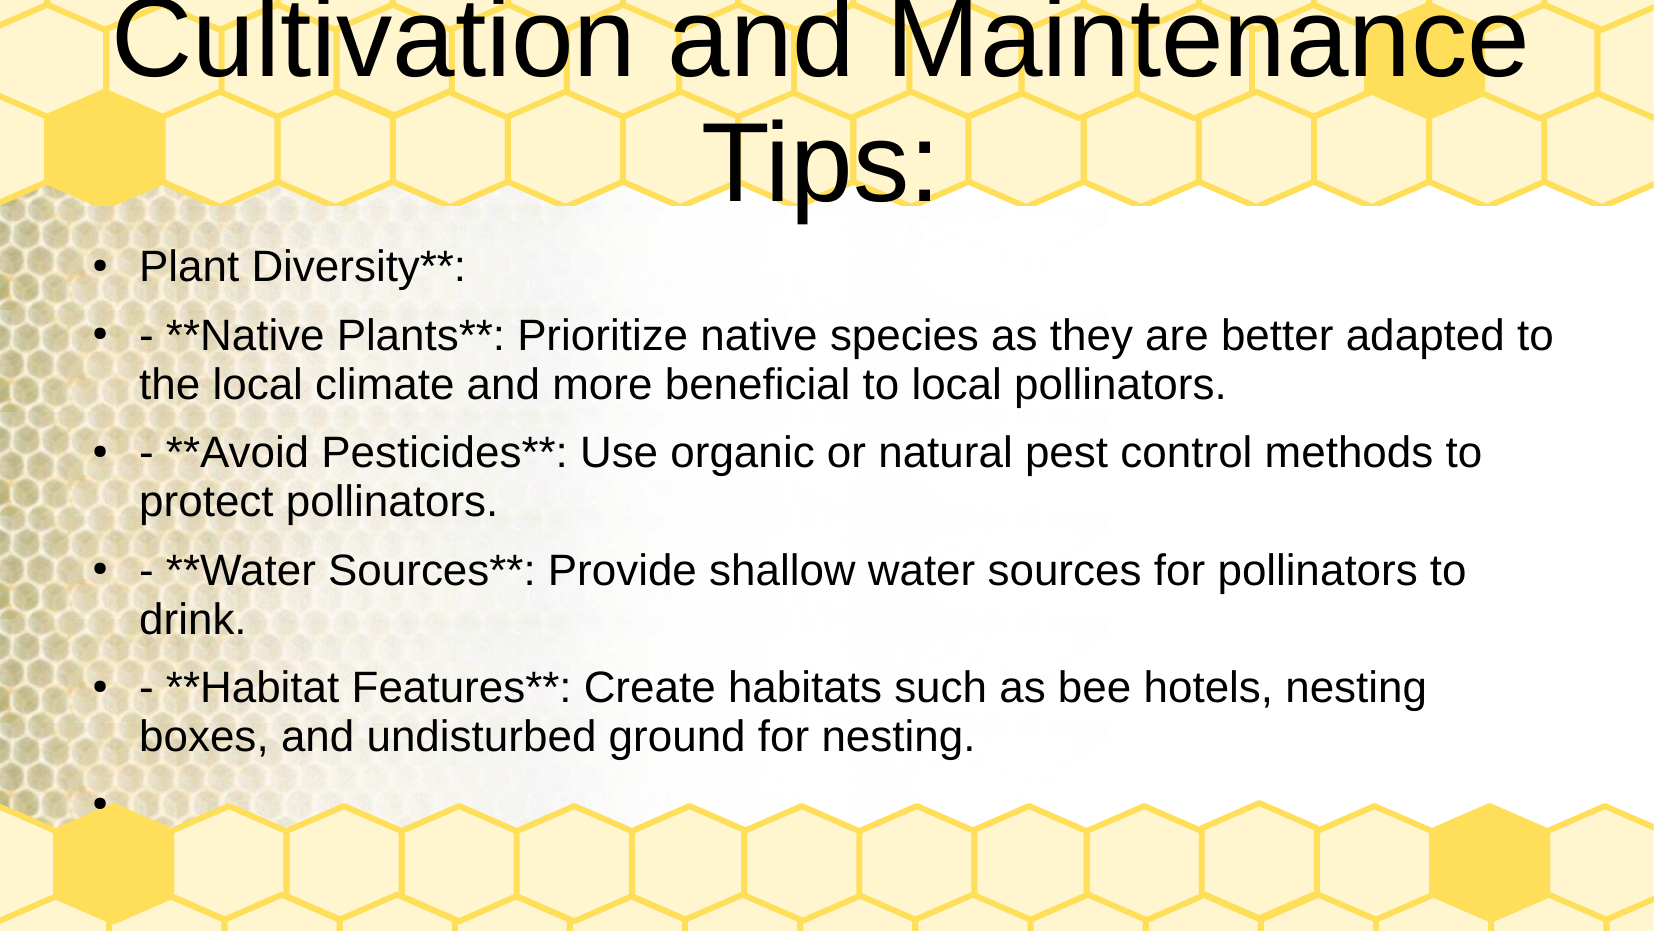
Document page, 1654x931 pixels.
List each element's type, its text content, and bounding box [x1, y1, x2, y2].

title Cultivation and Maintenance Tips: [76, 0, 1565, 226]
list Plant Diversity**: - **Native Plants**: Prioritize native species as they are better adapted to the local climate and more beneficial to local pollinators. - **Avoid Pesticides**: Use organic or natural pest control methods to protect pollinators. - **Water Sources**: Provide shallow water sources for pollinators to drink. - **Habitat Features**: Create habitats such as bee hotels, nesting boxes, and undisturbed ground for nesting. [76, 242, 1565, 768]
picture [0, 186, 1654, 827]
